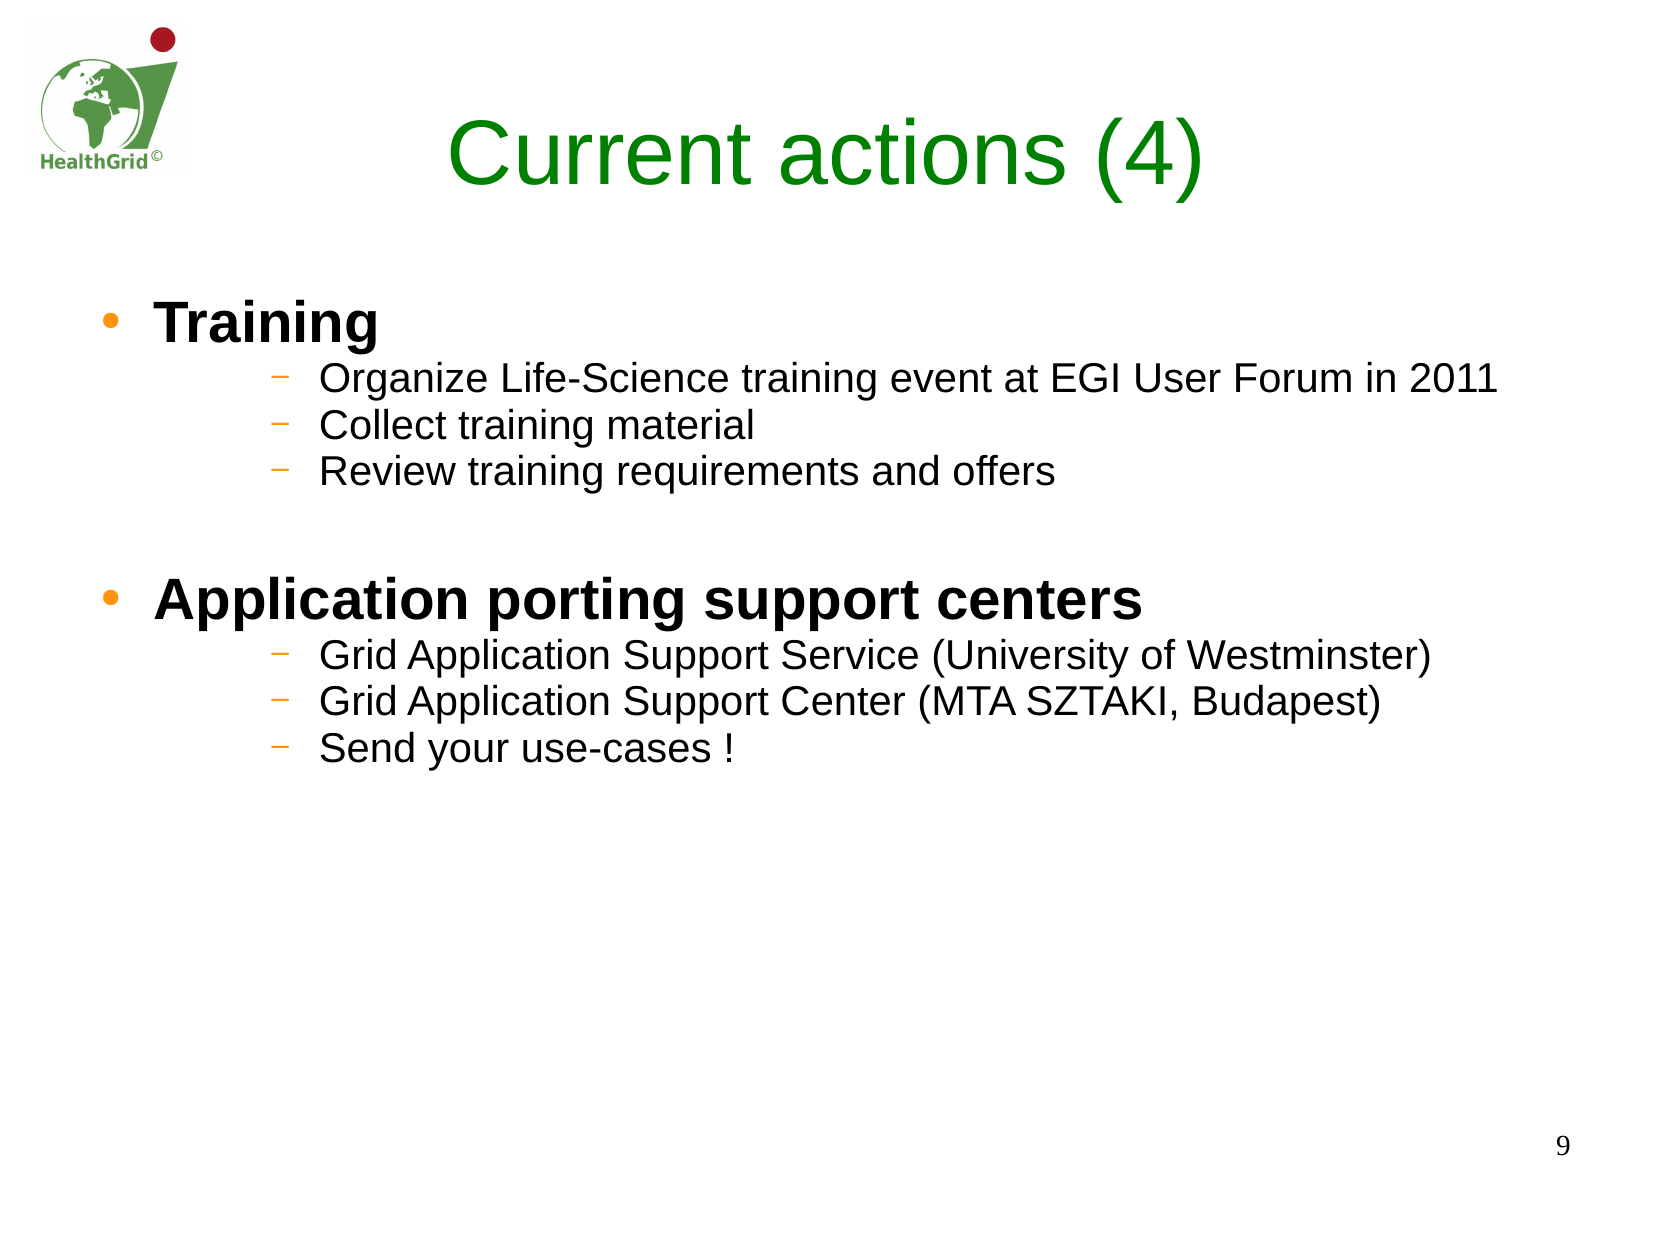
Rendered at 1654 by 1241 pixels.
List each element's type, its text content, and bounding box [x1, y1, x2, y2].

title Current actions (4) [82, 56, 1571, 250]
list Training Organize Life-Science training event at EGI User Forum in 2011 Collect training material Review training requirements and offers Application porting support centers Grid Application Support Service (University of Westminster) Grid Application Support Center (MTA SZTAKI, Budapest) Send your use-cases ! [82, 290, 1571, 1094]
picture [25, 19, 186, 176]
